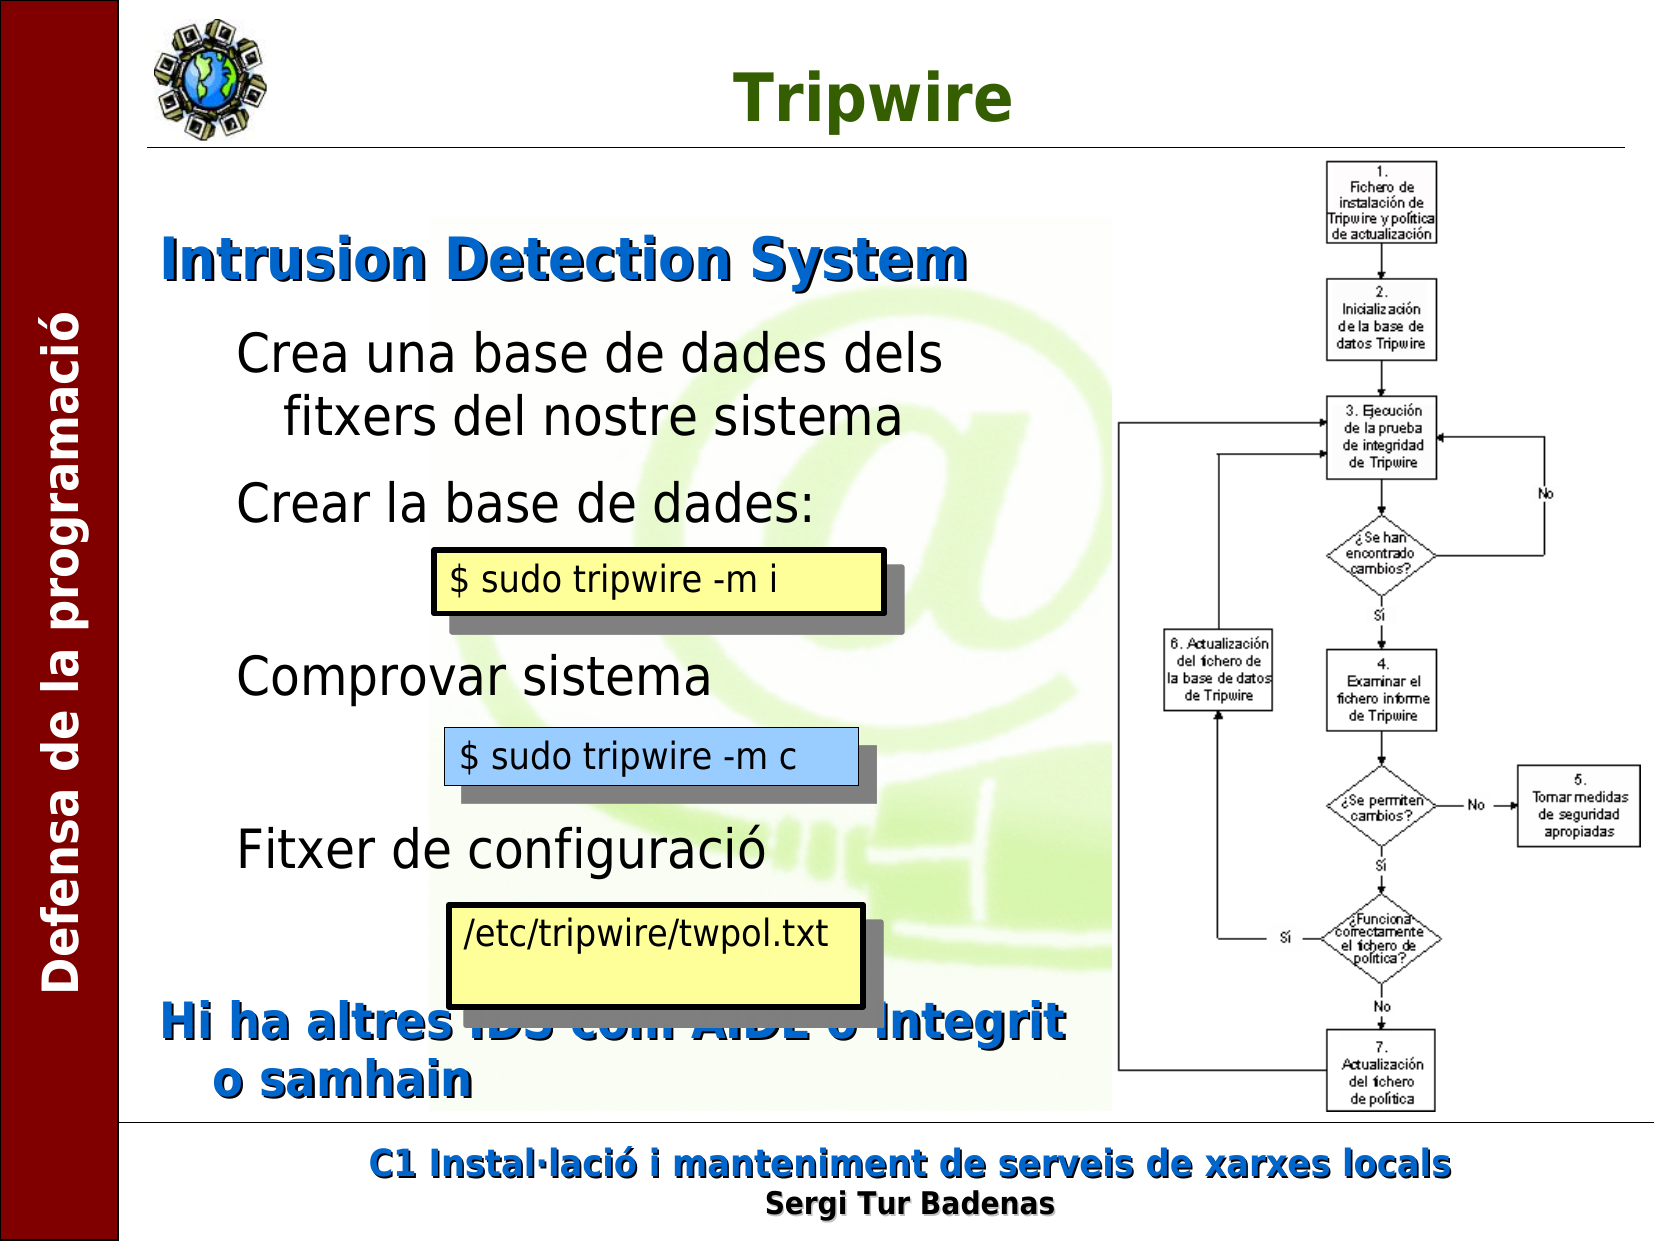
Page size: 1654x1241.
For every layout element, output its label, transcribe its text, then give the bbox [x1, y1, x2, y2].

list Intrusion Detection System Crea una base de dades dels fitxers del nostre sistema Crear la base de dades: Comprovar sistema Fitxer de configuració Hi ha altres IDS com AIDE o Integrit o samhain [141, 225, 1104, 1177]
title Tripwire [129, 56, 1619, 141]
text_box $ sudo tripwire -m c [444, 727, 859, 786]
text_box /etc/tripwire/twpol.txt [448, 904, 864, 1007]
text_box $ sudo tripwire -m i [434, 550, 885, 614]
picture [154, 19, 268, 56]
picture [429, 158, 1641, 1112]
